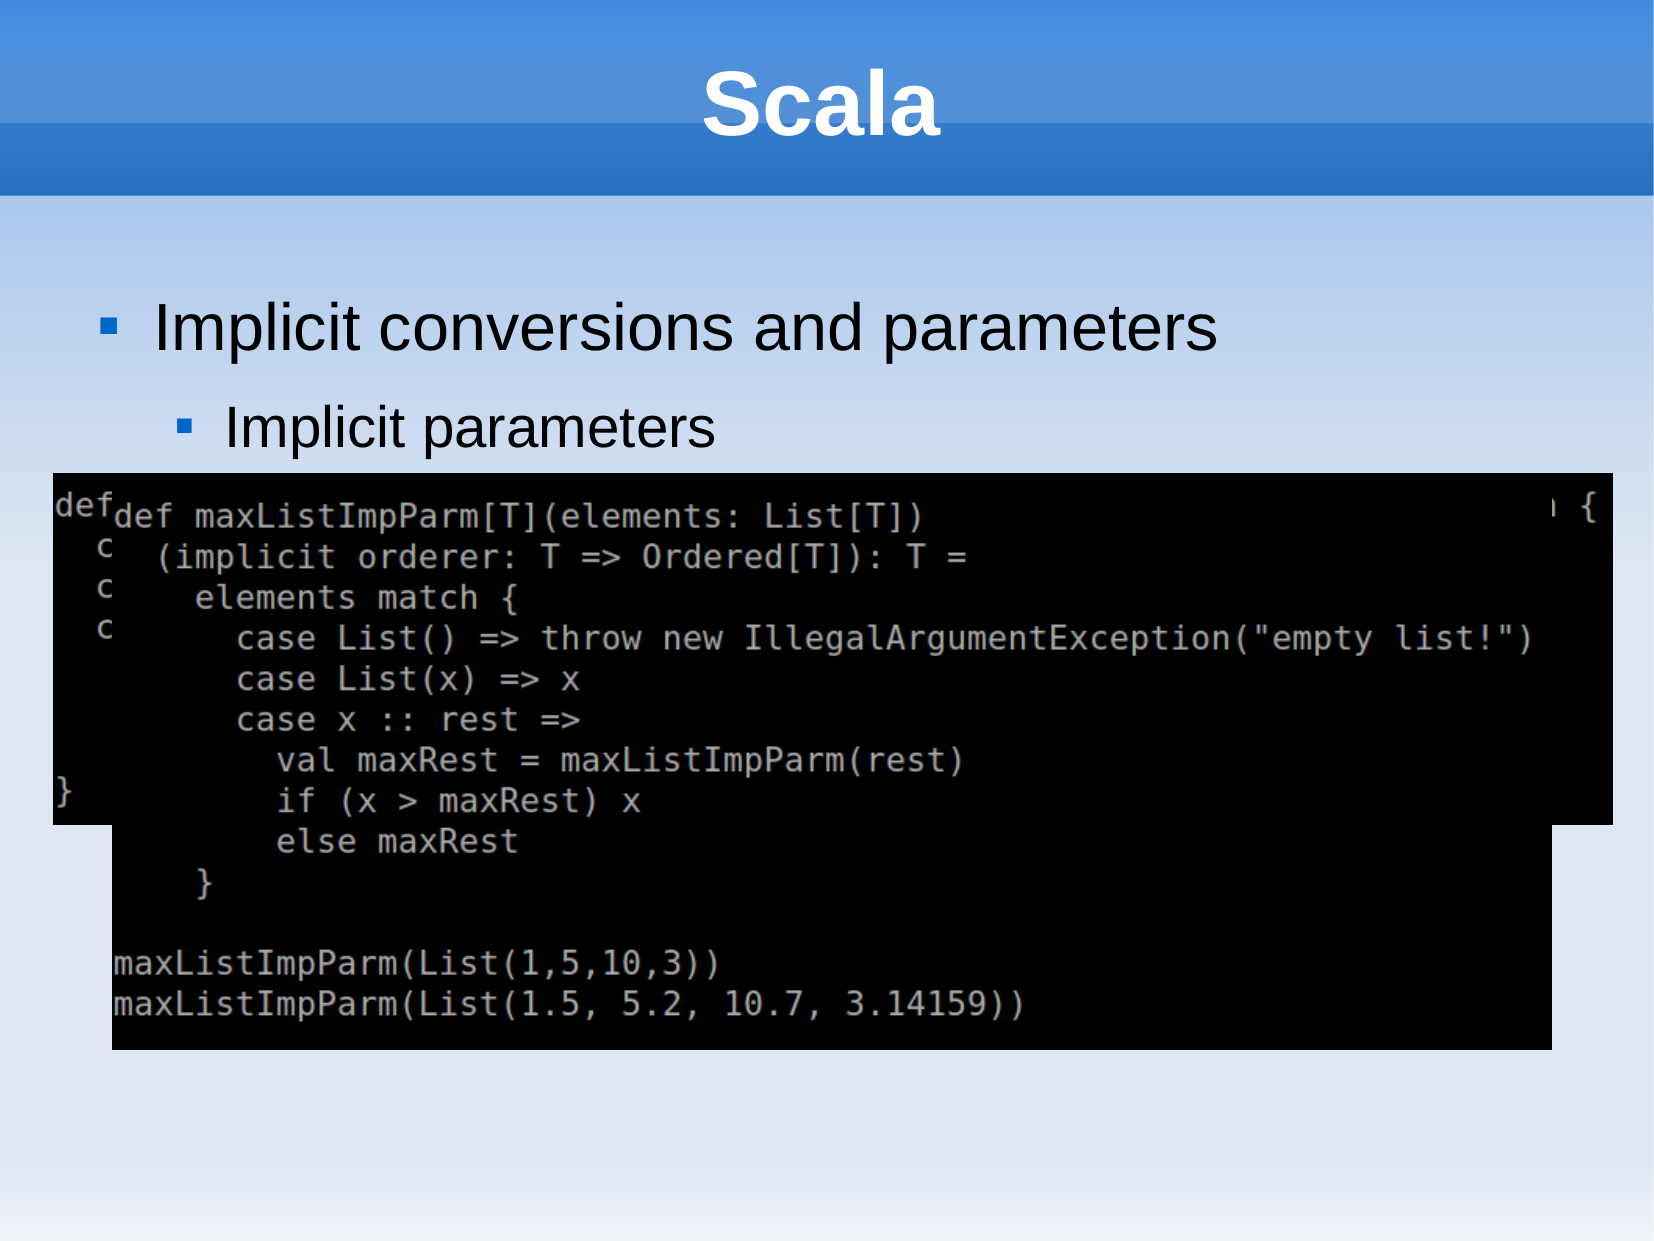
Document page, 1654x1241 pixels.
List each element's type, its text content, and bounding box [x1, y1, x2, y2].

title Scala [76, 0, 1565, 208]
list Implicit conversions and parameters Implicit parameters [82, 290, 1571, 473]
list Implicit conversions and parameters Implicit parameters [82, 826, 1571, 1109]
picture [0, 0, 1654, 1241]
